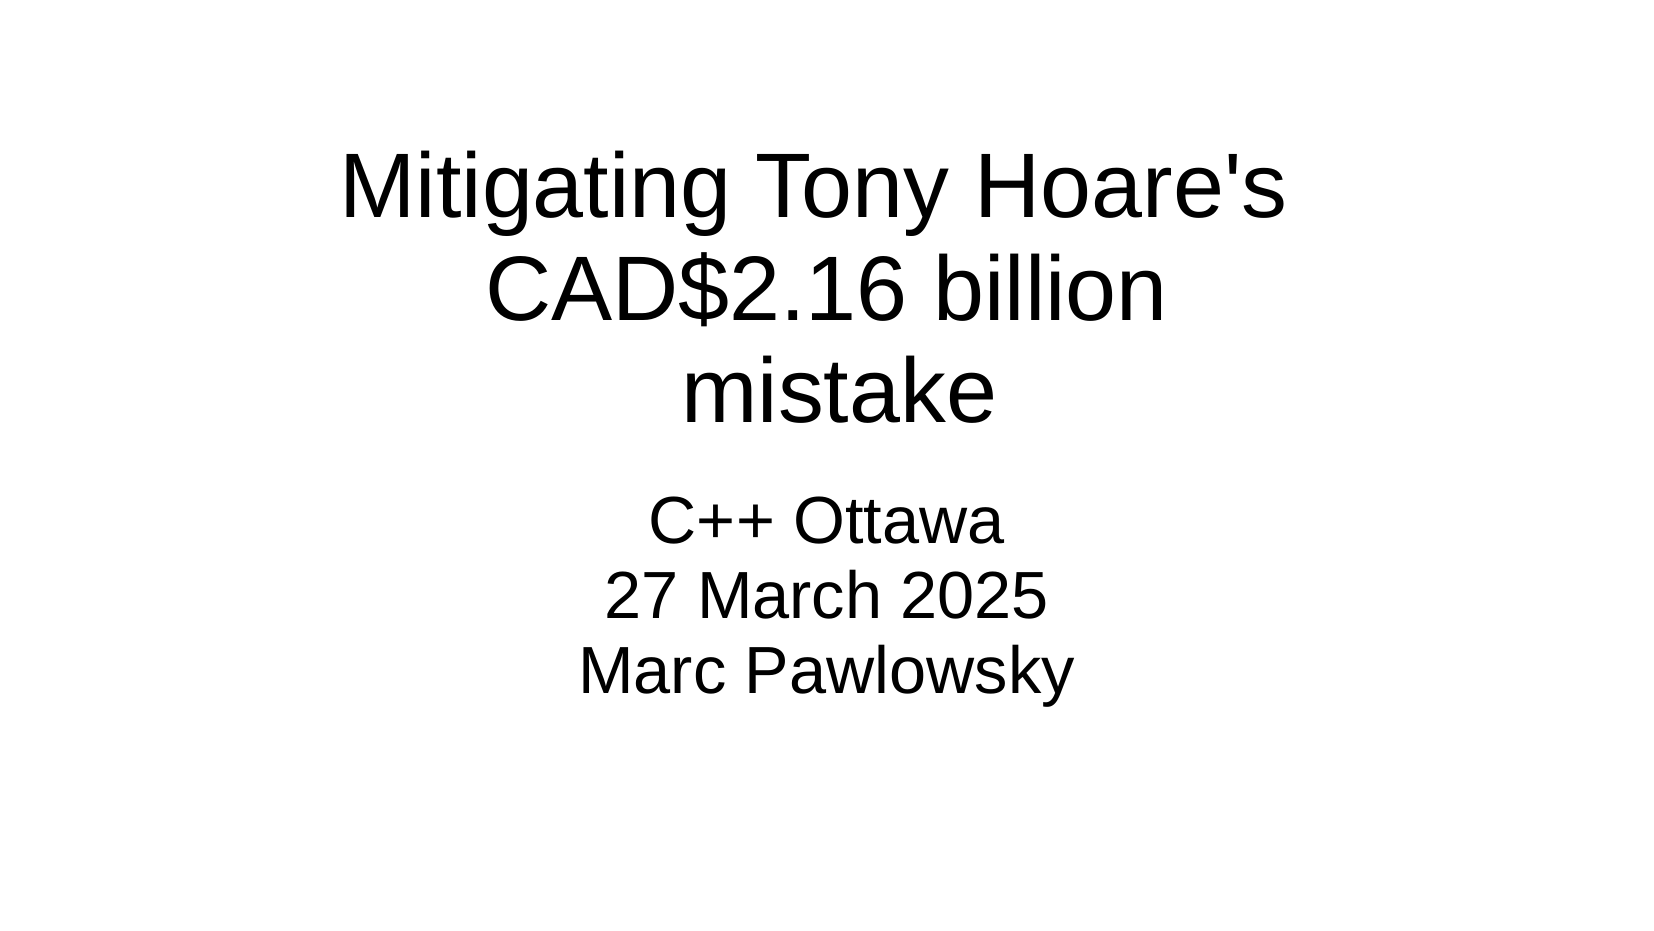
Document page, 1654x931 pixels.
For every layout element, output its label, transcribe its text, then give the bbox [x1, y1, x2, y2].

title Mitigating Tony Hoare's CAD$2.16 billion mistake [82, 100, 1571, 433]
subtitle C++ Ottawa 27 March 2025 Marc Pawlowsky [82, 433, 1571, 758]
